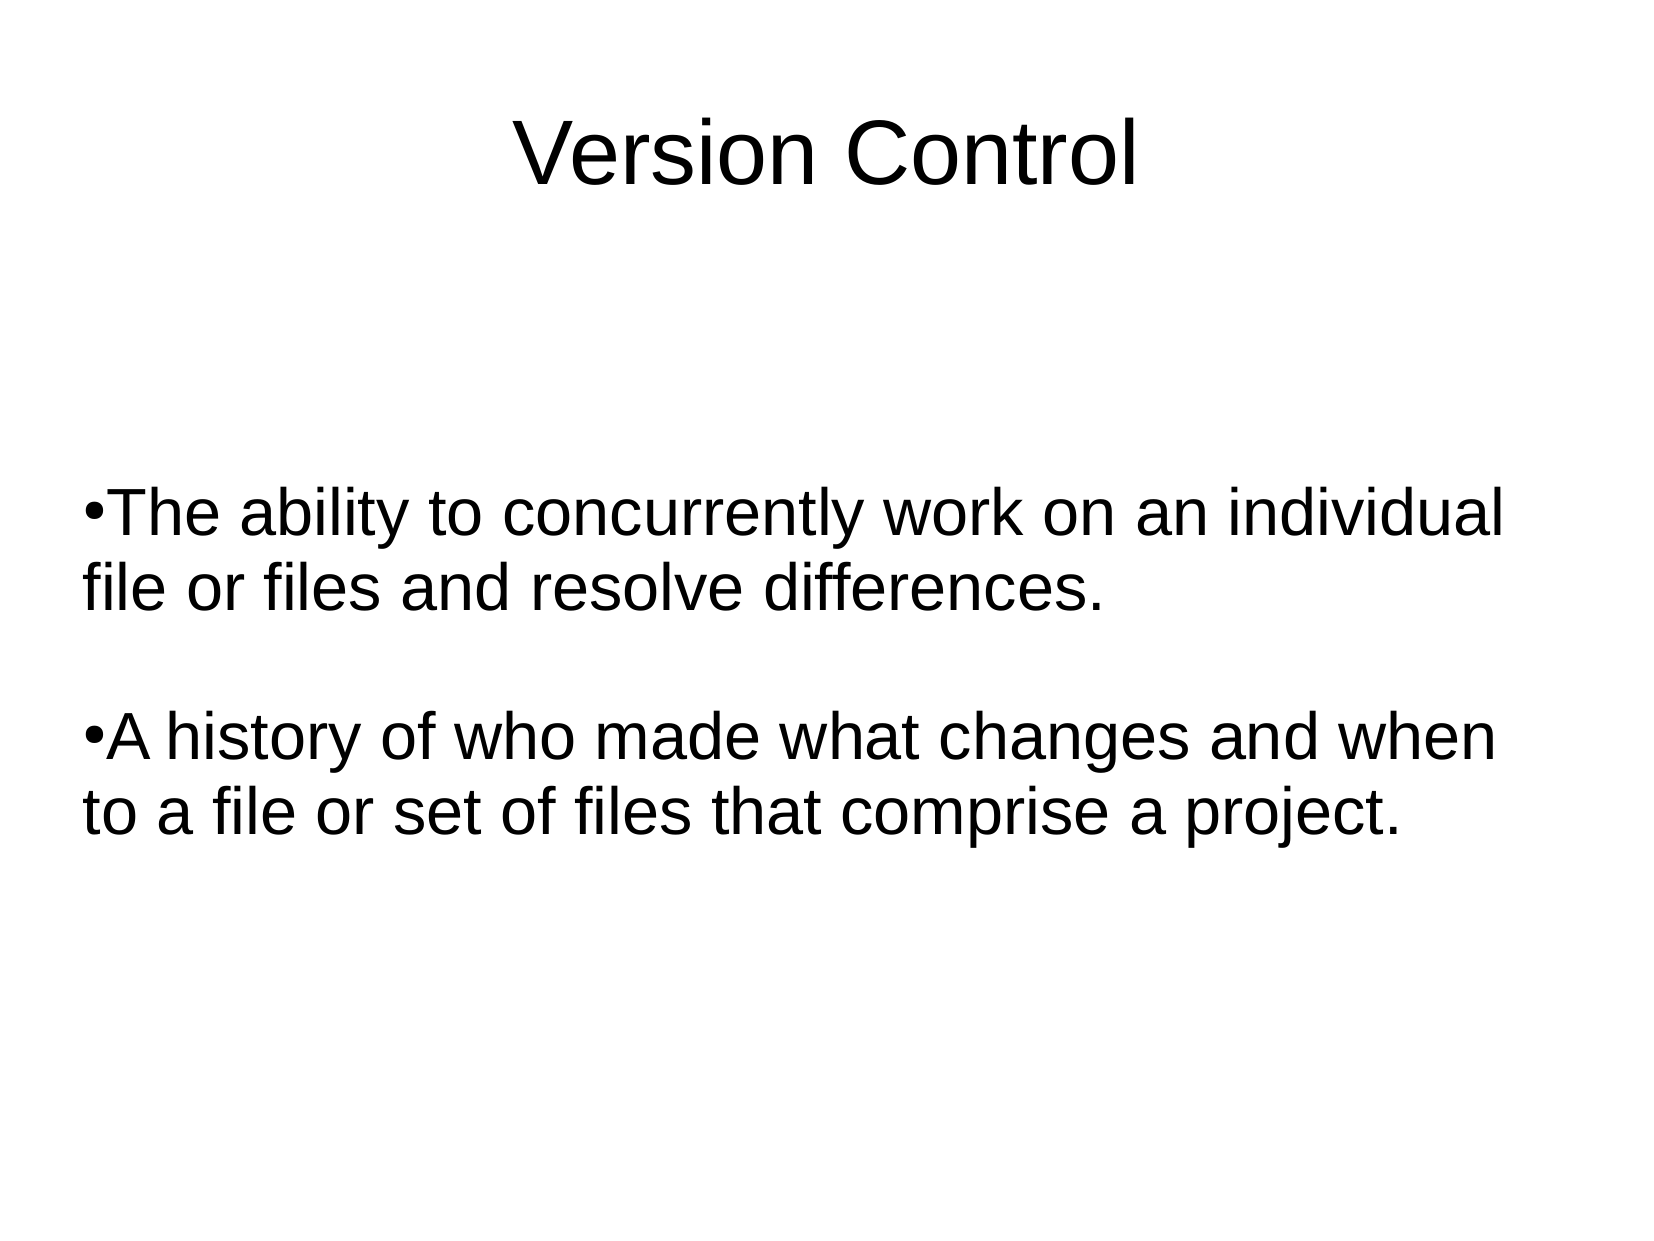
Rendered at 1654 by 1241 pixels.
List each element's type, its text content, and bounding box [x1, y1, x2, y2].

subtitle The ability to concurrently work on an individual file or files and resolve differences. A history of who made what changes and when to a file or set of files that comprise a project. [82, 290, 1571, 1109]
title Version Control [82, 49, 1571, 257]
